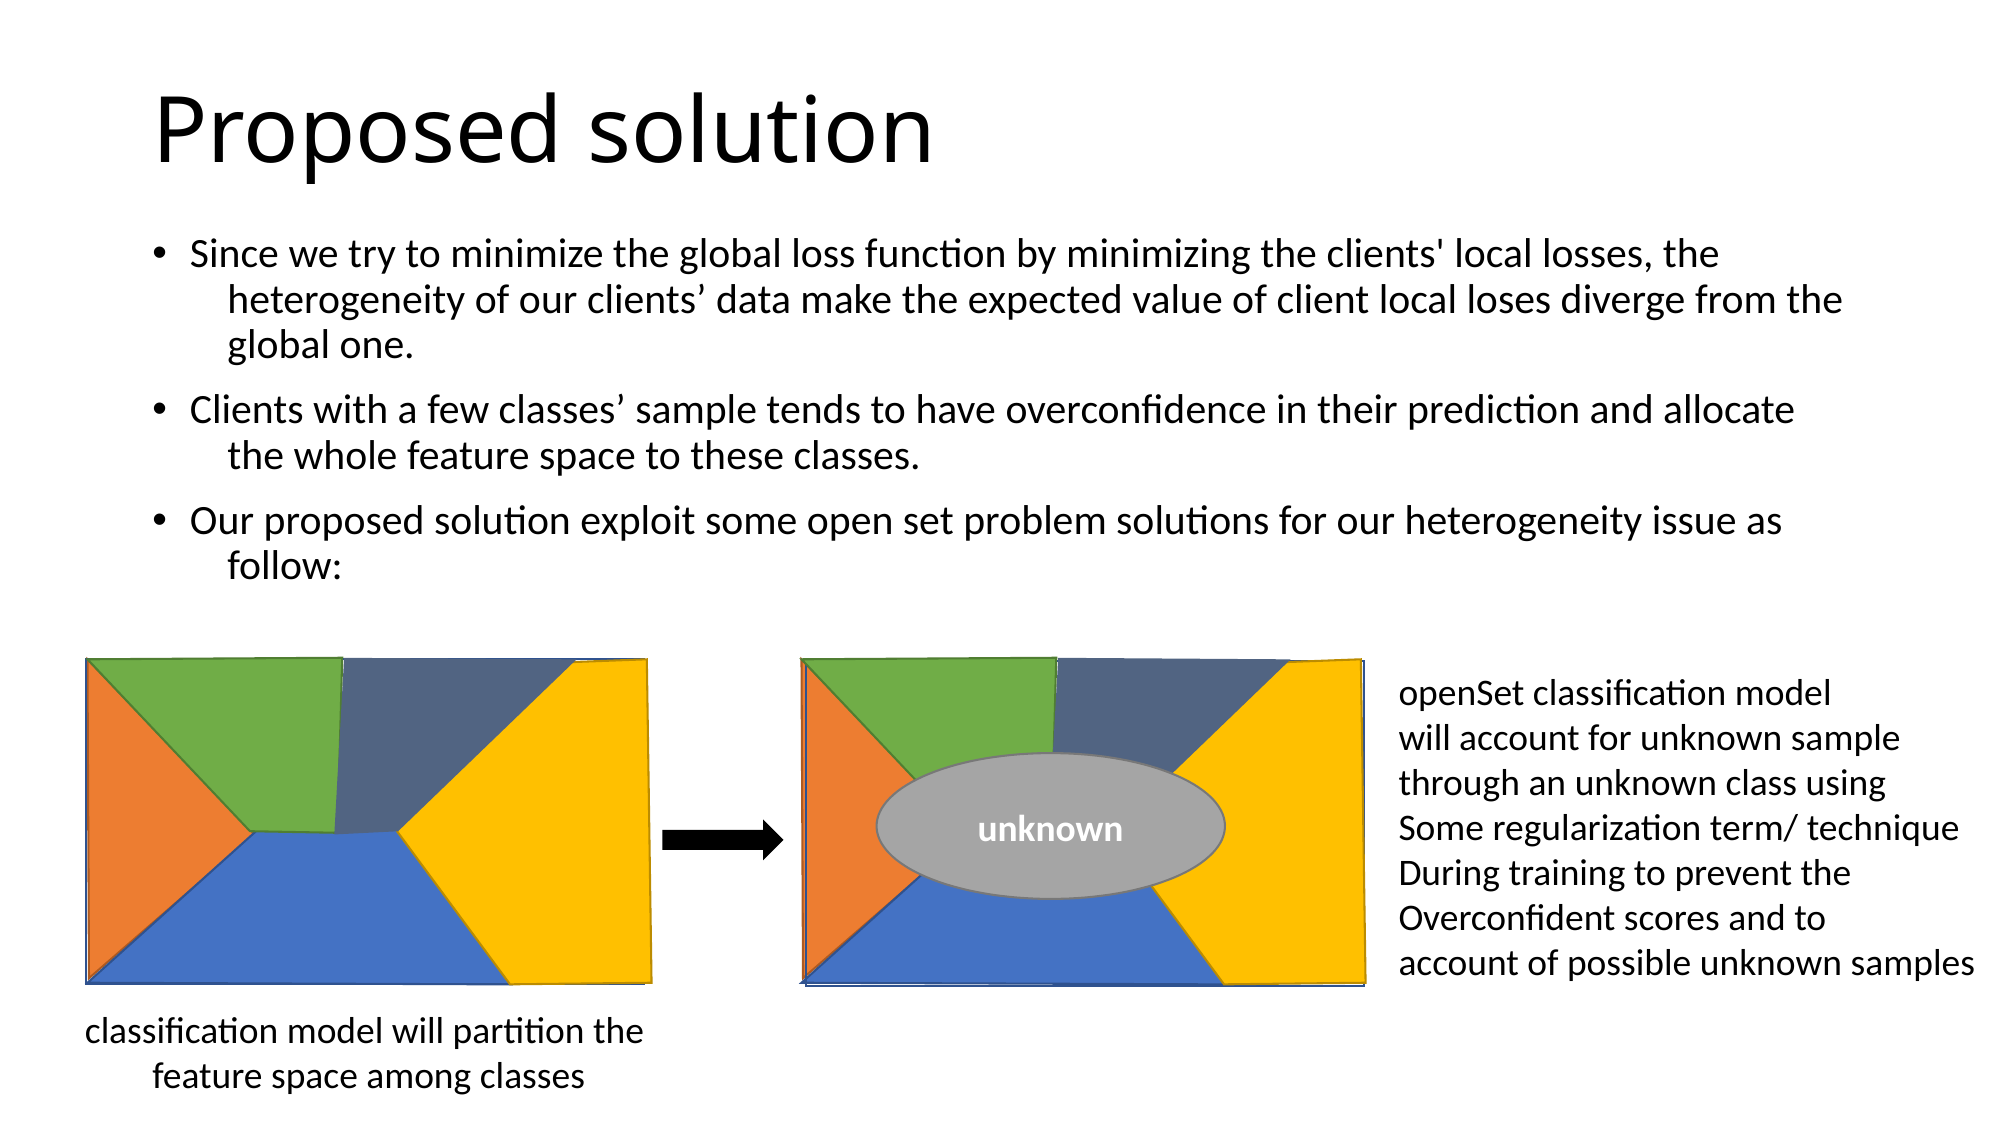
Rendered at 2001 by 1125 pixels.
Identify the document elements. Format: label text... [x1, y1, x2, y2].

text_box classification model will partition the feature space among classes [66, 998, 664, 1105]
text_box [801, 657, 1366, 985]
list Since we try to minimize the global loss function by minimizing the clients' local losses, the heterogeneity of our clients’ data make the expected value of client local loses diverge from the global one. Clients with a few classes’ sample tends to have overconfidence in their prediction and allocate the whole feature space to these classes. Our proposed solution exploit some open set problem solutions for our heterogeneity issue as follow: [137, 224, 1863, 604]
text_box [87, 657, 652, 985]
title Proposed solution [137, 24, 1863, 224]
text_box [663, 821, 783, 858]
text_box unknown [876, 753, 1225, 899]
text_box openSet classification model will account for unknown sample through an unknown class using Some regularization term/ technique During training to prevent the Overconfident scores and to account of possible unknown samples [1383, 660, 1998, 994]
